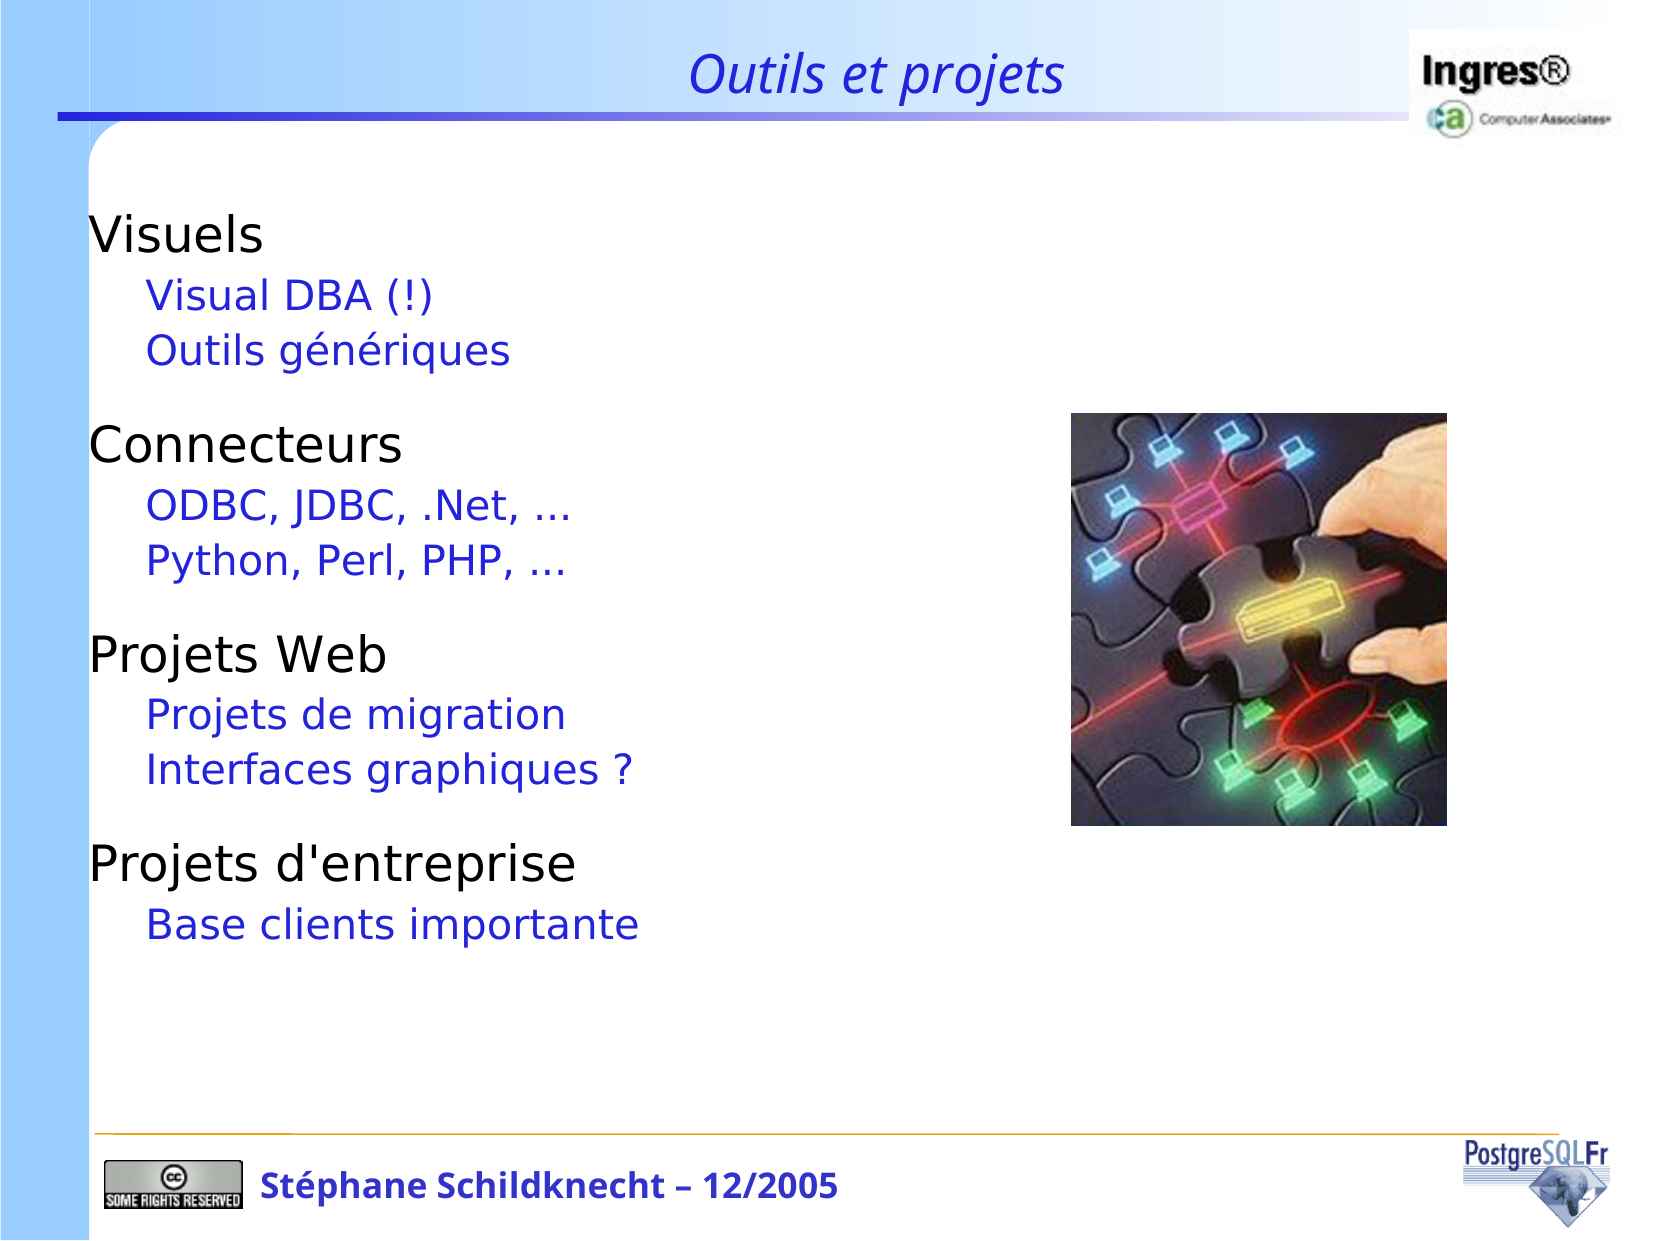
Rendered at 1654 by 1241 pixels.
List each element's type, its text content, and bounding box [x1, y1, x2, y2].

picture [104, 1160, 243, 1209]
picture [1071, 413, 1447, 826]
title Outils et projets [383, 0, 1371, 148]
list Visuels Visual DBA (!) Outils génériques Connecteurs ODBC, JDBC, .Net, ... Python, Perl, PHP, ... Projets Web Projets de migration Interfaces graphiques ? Projets d'entreprise Base clients importante [88, 177, 1547, 1065]
picture [1409, 29, 1625, 150]
picture [1462, 1139, 1610, 1228]
